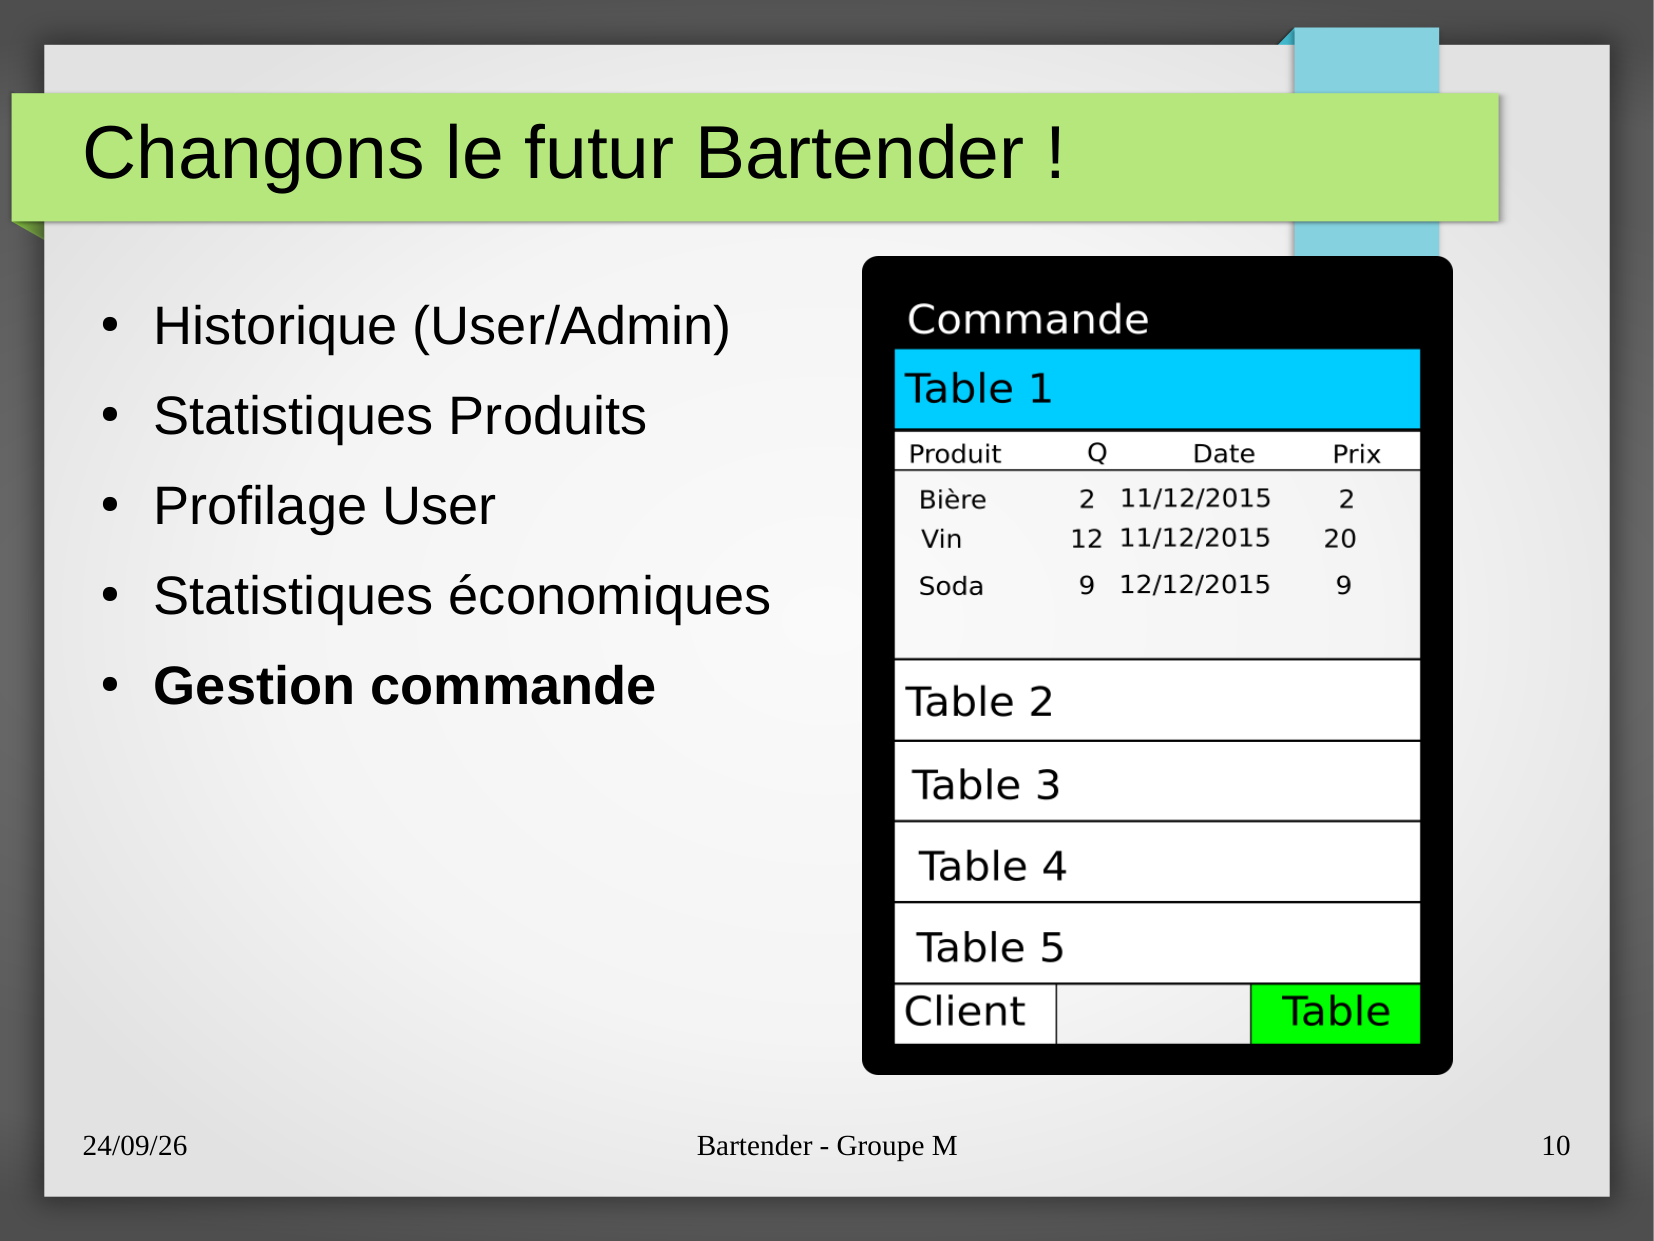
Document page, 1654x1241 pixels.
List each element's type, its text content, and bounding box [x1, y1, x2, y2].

title Changons le futur Bartender ! [82, 49, 1571, 257]
picture [0, 0, 1654, 1241]
list Historique (User/Admin) Statistiques Produits Profilage User Statistiques économiques Gestion commande [82, 295, 809, 1015]
